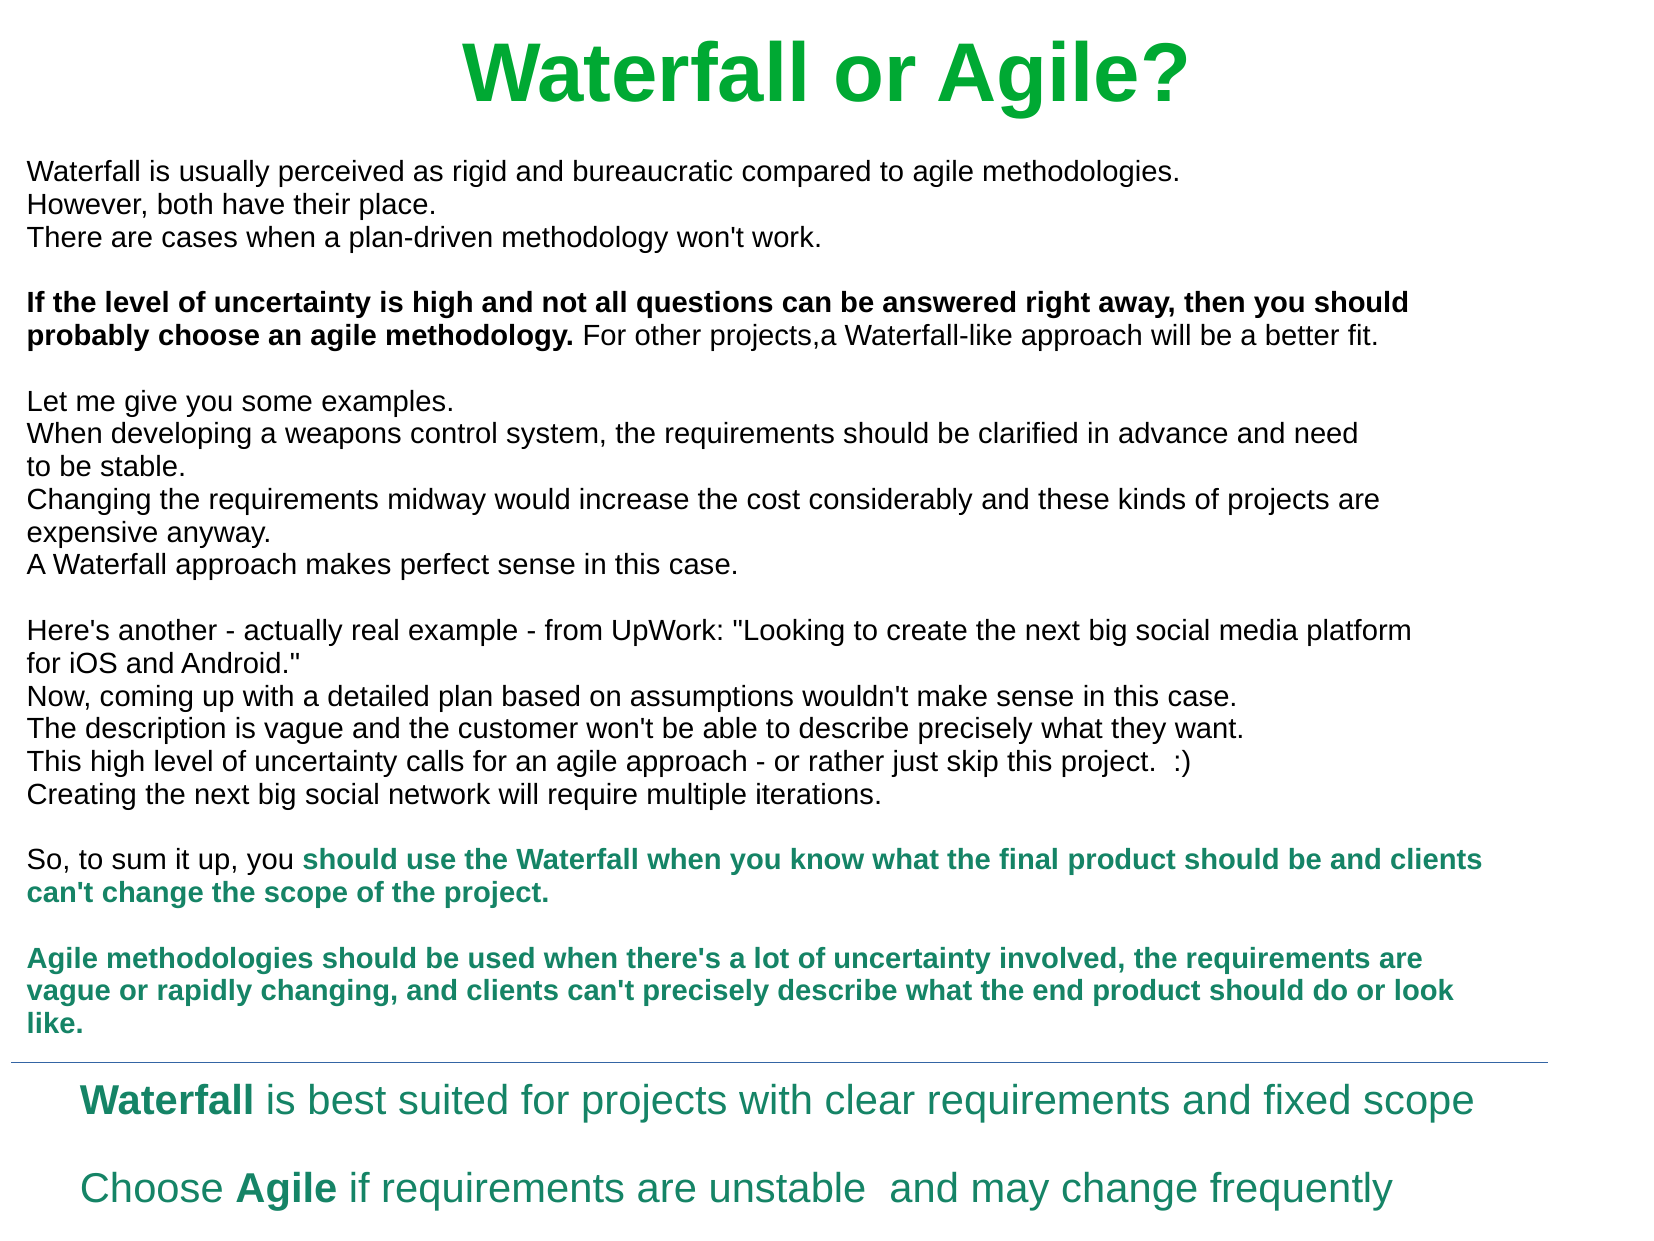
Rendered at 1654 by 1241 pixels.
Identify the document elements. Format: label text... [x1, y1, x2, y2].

title Waterfall or Agile? [82, 25, 1571, 147]
text_box Choose Agile if requirements are unstable and may change frequently [64, 1148, 1589, 1229]
text_box Waterfall is usually perceived as rigid and bureaucratic compared to agile methodologies. However, both have their place. There are cases when a plan-driven methodology won't work. If the level of uncertainty is high and not all questions can be answered right away, then you should probably choose an agile methodology. For other projects,a Waterfall-like approach will be a better fit. Let me give you some examples. When developing a weapons control system, the requirements should be clarified in advance and need to be stable. Changing the requirements midway would increase the cost considerably and these kinds of projects are expensive anyway. A Waterfall approach makes perfect sense in this case. Here's another - actually real example - from UpWork: "Looking to create the next big social media platform for iOS and Android." Now, coming up with a detailed plan based on assumptions wouldn't make sense in this case. The description is vague and the customer won't be able to describe precisely what they want. This high level of uncertainty calls for an agile approach - or rather just skip this project. :) Creating the next big social network will require multiple iterations. So, to sum it up, you should use the Waterfall when you know what the final product should be and clients can't change the scope of the project. Agile methodologies should be used when there's a lot of uncertainty involved, the requirements are vague or rapidly changing, and clients can't precisely describe what the end product should do or look like. [11, 147, 1636, 1048]
text_box Waterfall is best suited for projects with clear requirements and fixed scope [64, 1059, 1589, 1140]
